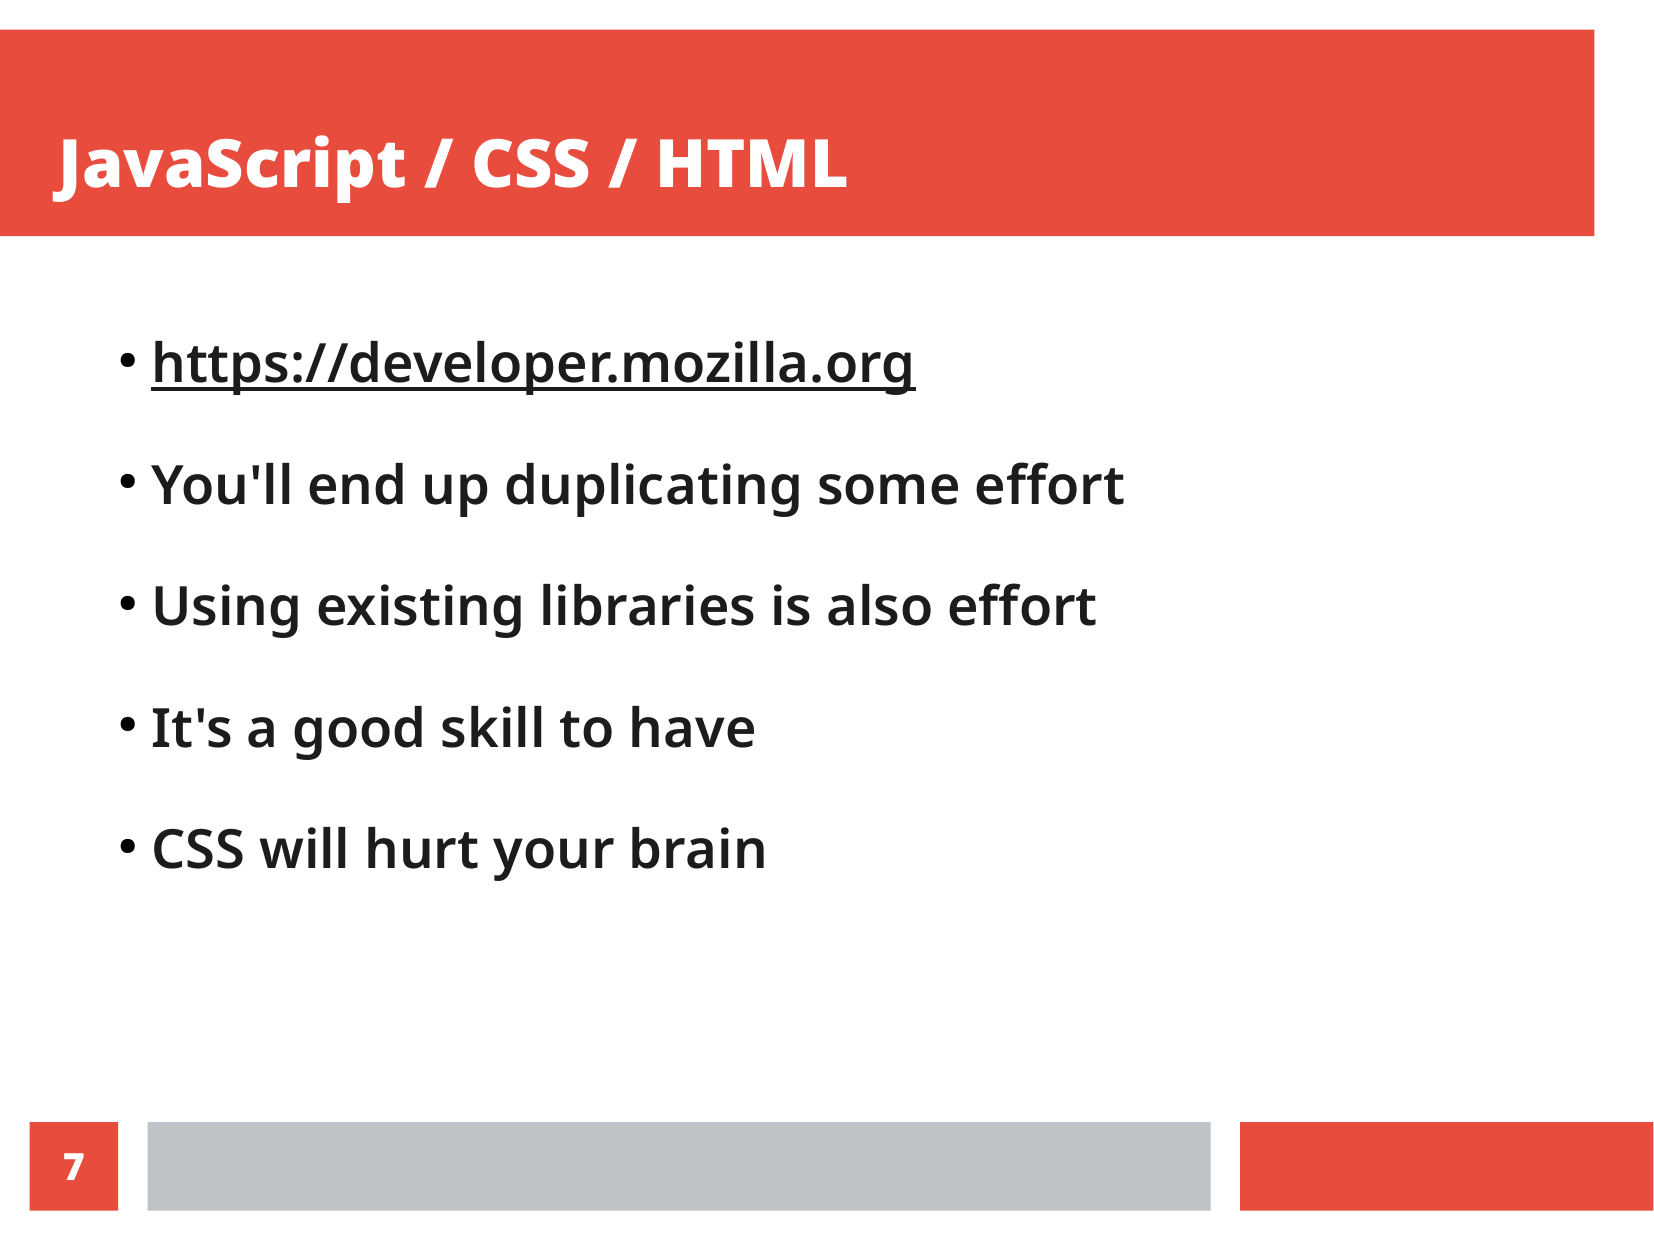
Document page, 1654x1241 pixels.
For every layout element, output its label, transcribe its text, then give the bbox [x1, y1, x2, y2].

list https://developer.mozilla.org You'll end up duplicating some effort Using existing libraries is also effort It's a good skill to have CSS will hurt your brain [59, 324, 1565, 1093]
title JavaScript / CSS / HTML [59, 59, 1595, 207]
